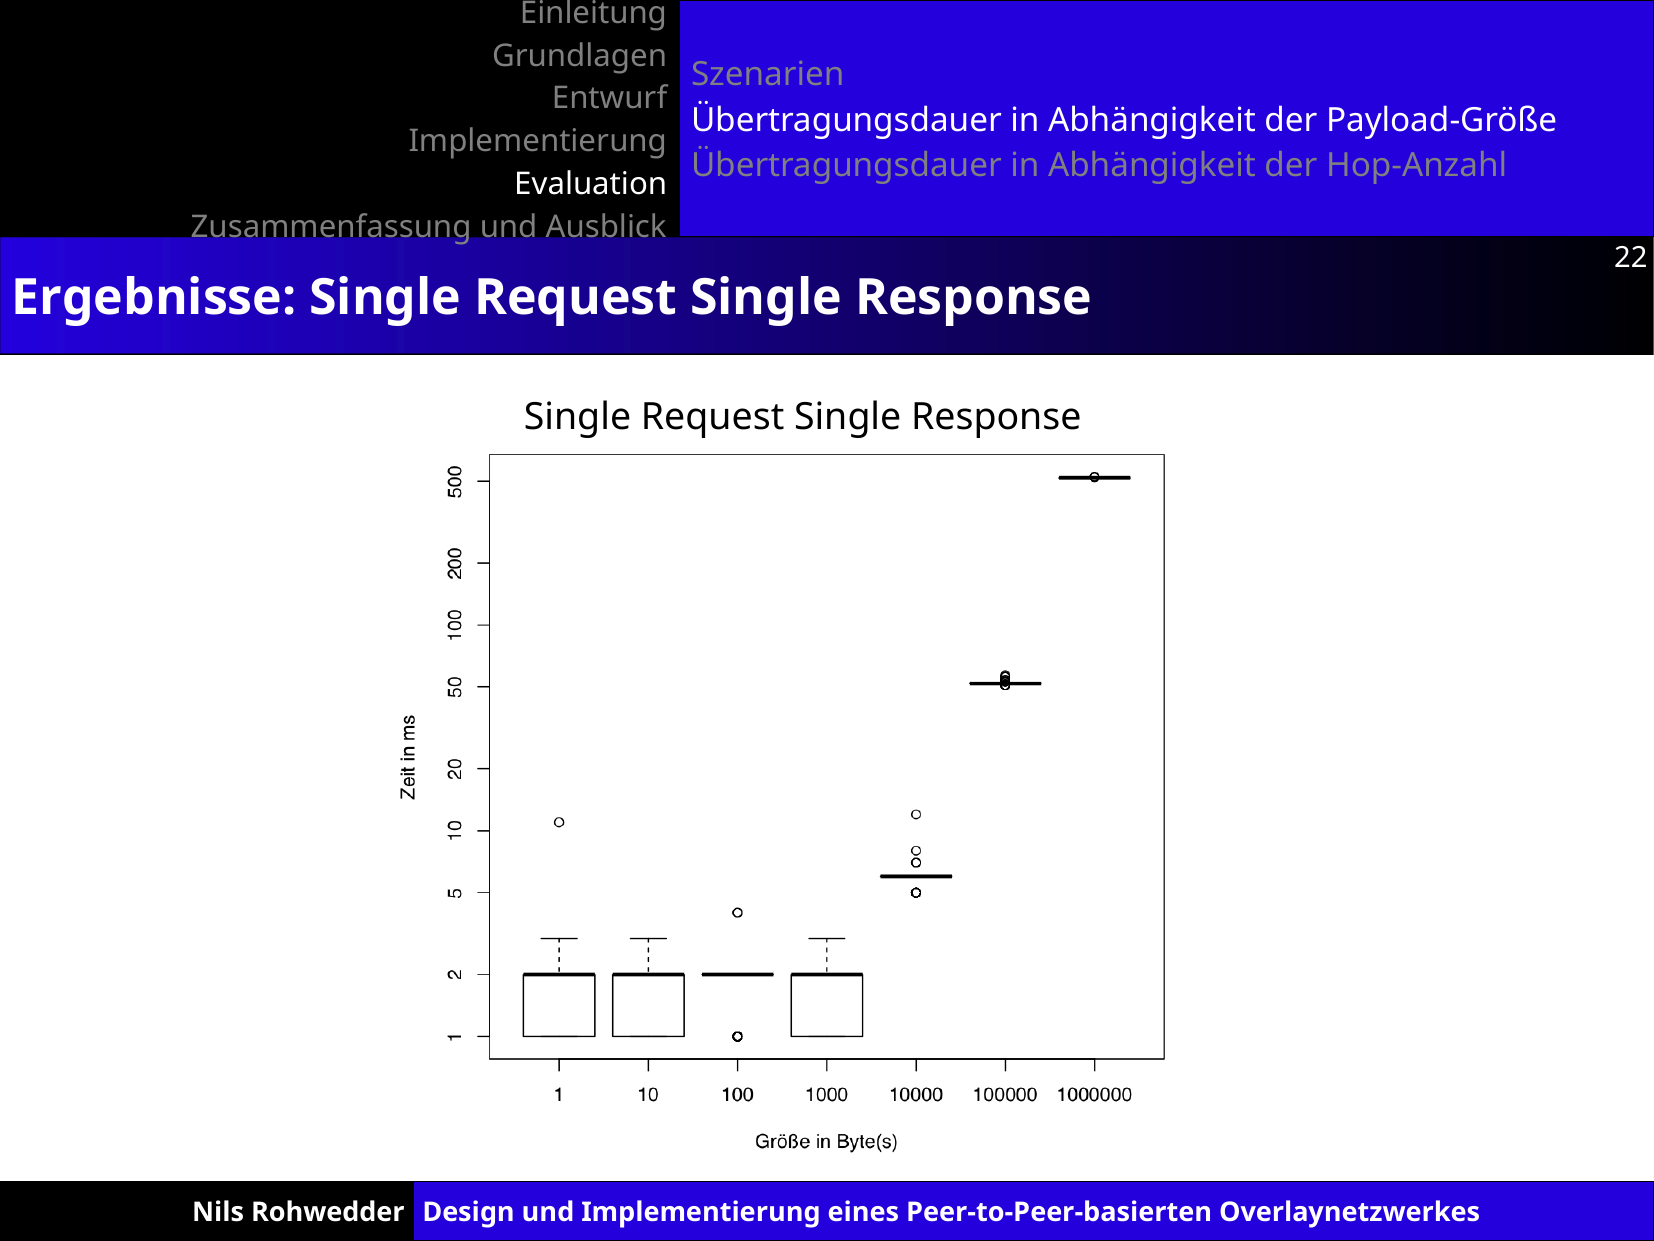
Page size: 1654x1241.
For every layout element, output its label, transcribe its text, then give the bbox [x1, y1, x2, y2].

picture [393, 358, 1213, 1178]
title Ergebnisse: Single Request Single Response [11, 236, 1595, 355]
picture [1595, 237, 1654, 355]
picture [0, 237, 11, 355]
